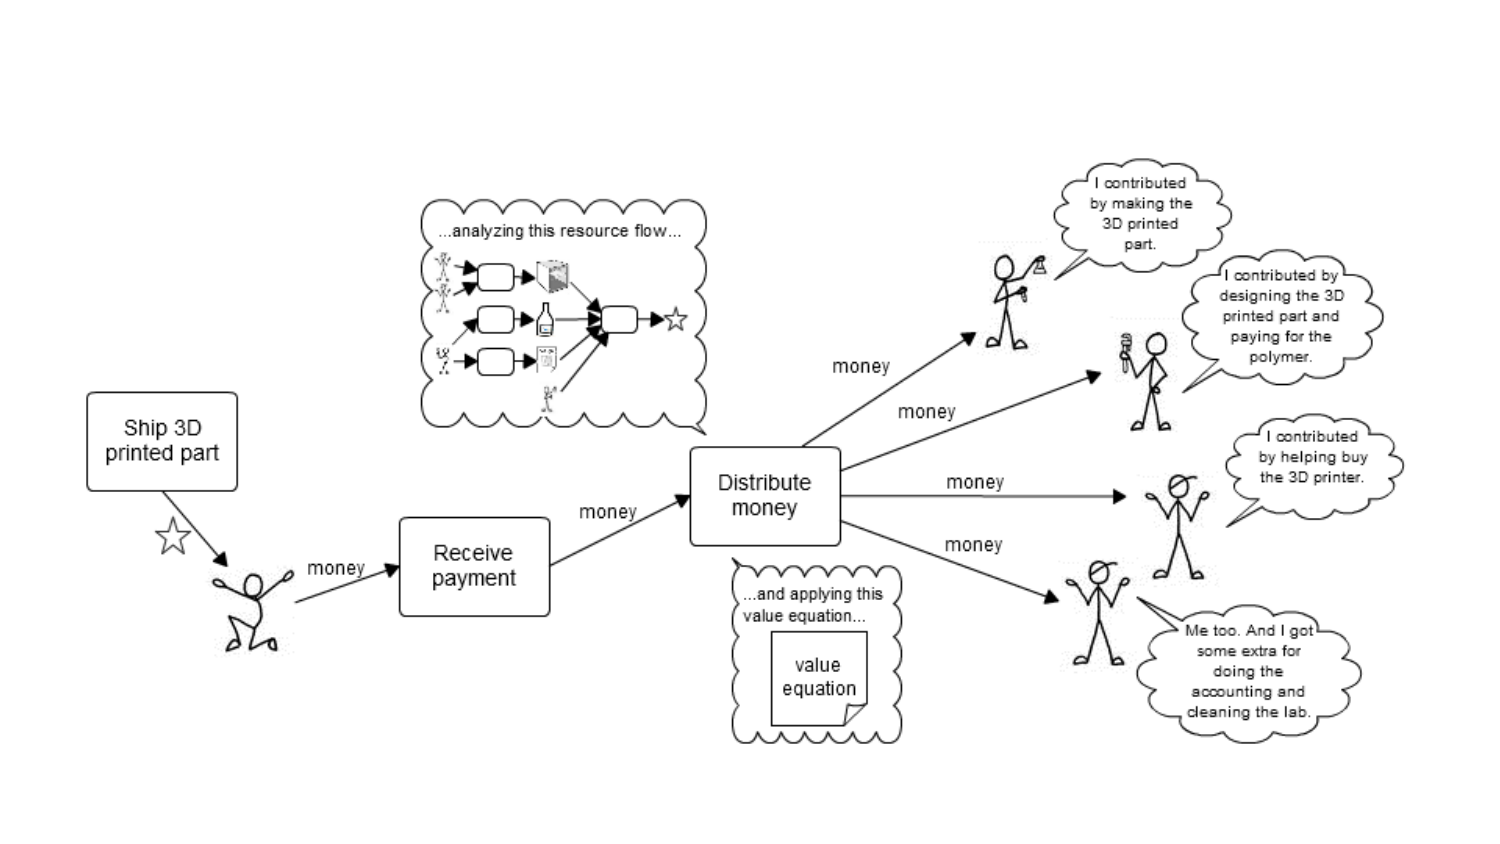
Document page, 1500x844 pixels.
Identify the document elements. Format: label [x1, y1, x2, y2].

picture [46, 143, 1426, 769]
